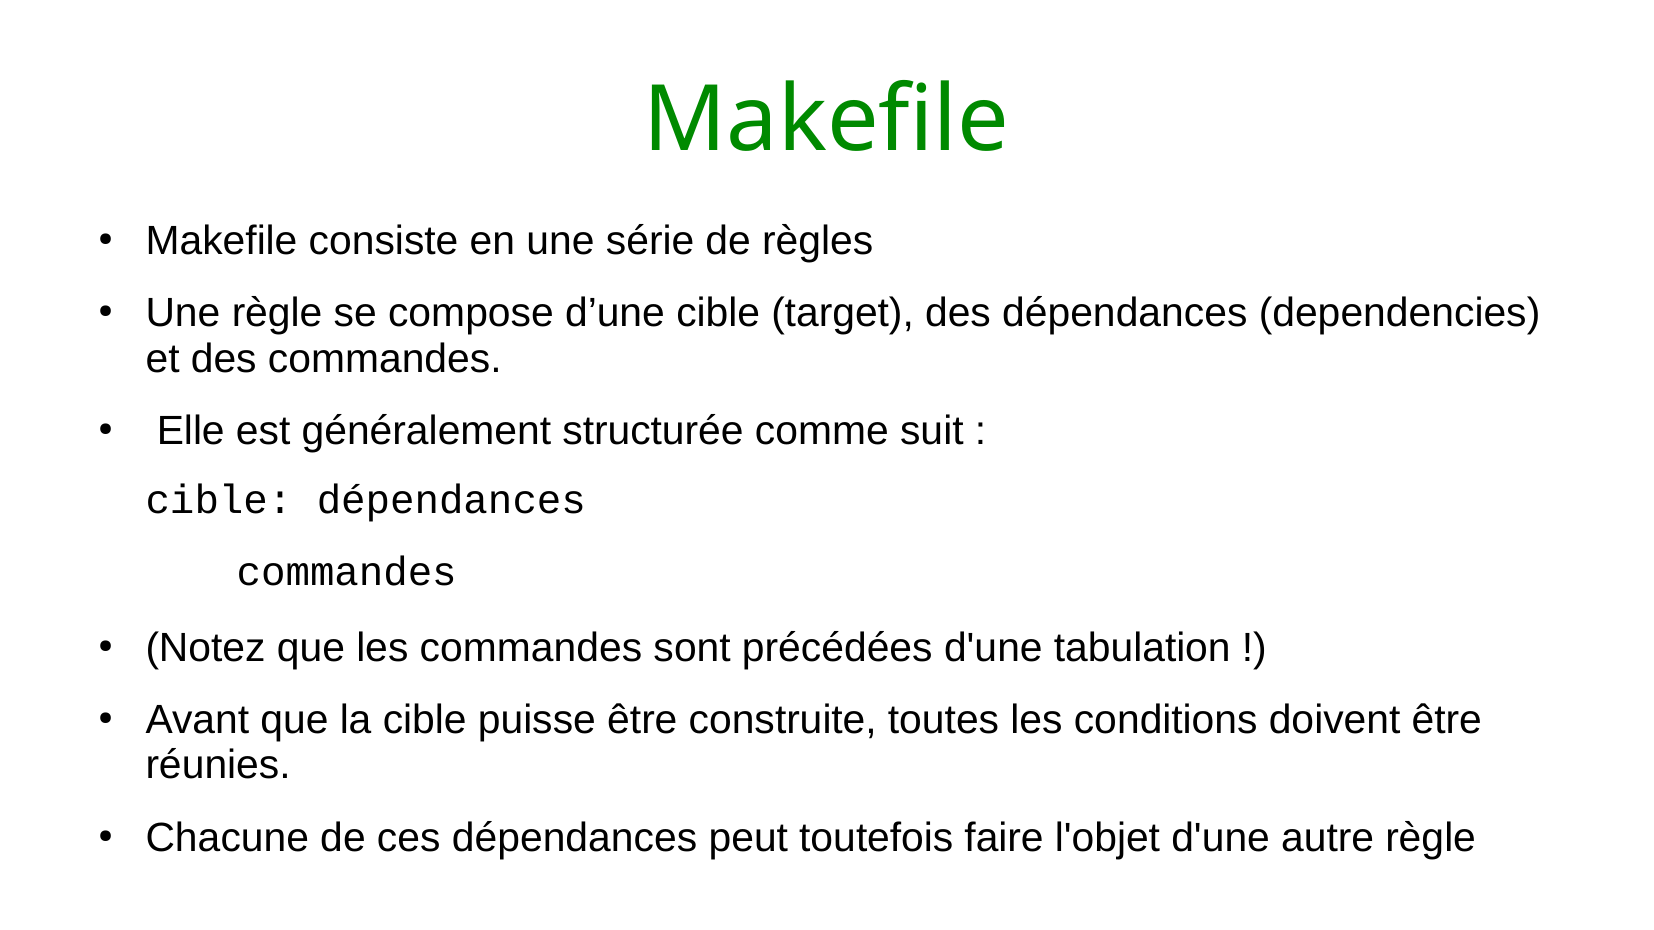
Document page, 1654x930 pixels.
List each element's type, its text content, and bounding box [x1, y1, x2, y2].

title Makefile [82, 37, 1571, 193]
list Makefile consiste en une série de règles Une règle se compose d’une cible (target), des dépendances (dependencies) et des commandes. Elle est généralement structurée comme suit : cible: dépendances commandes (Notez que les commandes sont précédées d'une tabulation !) Avant que la cible puisse être construite, toutes les conditions doivent être réunies. Chacune de ces dépendances peut toutefois faire l'objet d'une autre règle [82, 217, 1571, 863]
